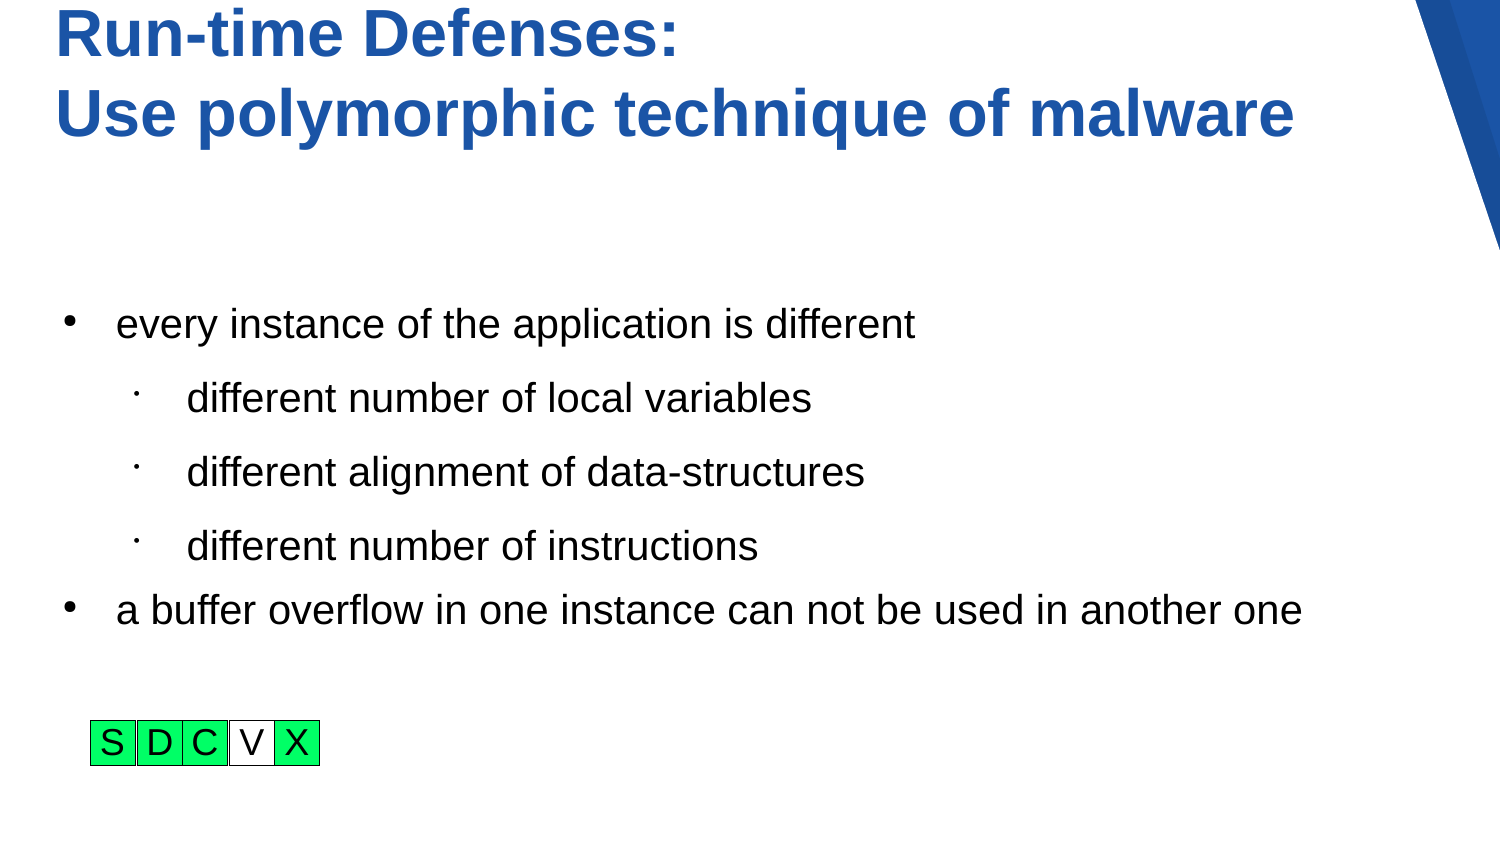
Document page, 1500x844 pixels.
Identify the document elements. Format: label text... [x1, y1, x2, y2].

text_box S [90, 720, 136, 766]
title Run-time Defenses: Use polymorphic technique of malware [40, 97, 1366, 166]
text_box C [182, 720, 228, 766]
list every instance of the application is different different number of local variables different alignment of data-structures different number of instructions a buffer overflow in one instance can not be used in another one [30, 282, 1486, 721]
text_box V [229, 720, 274, 766]
text_box D [137, 720, 182, 766]
text_box X [274, 720, 320, 766]
